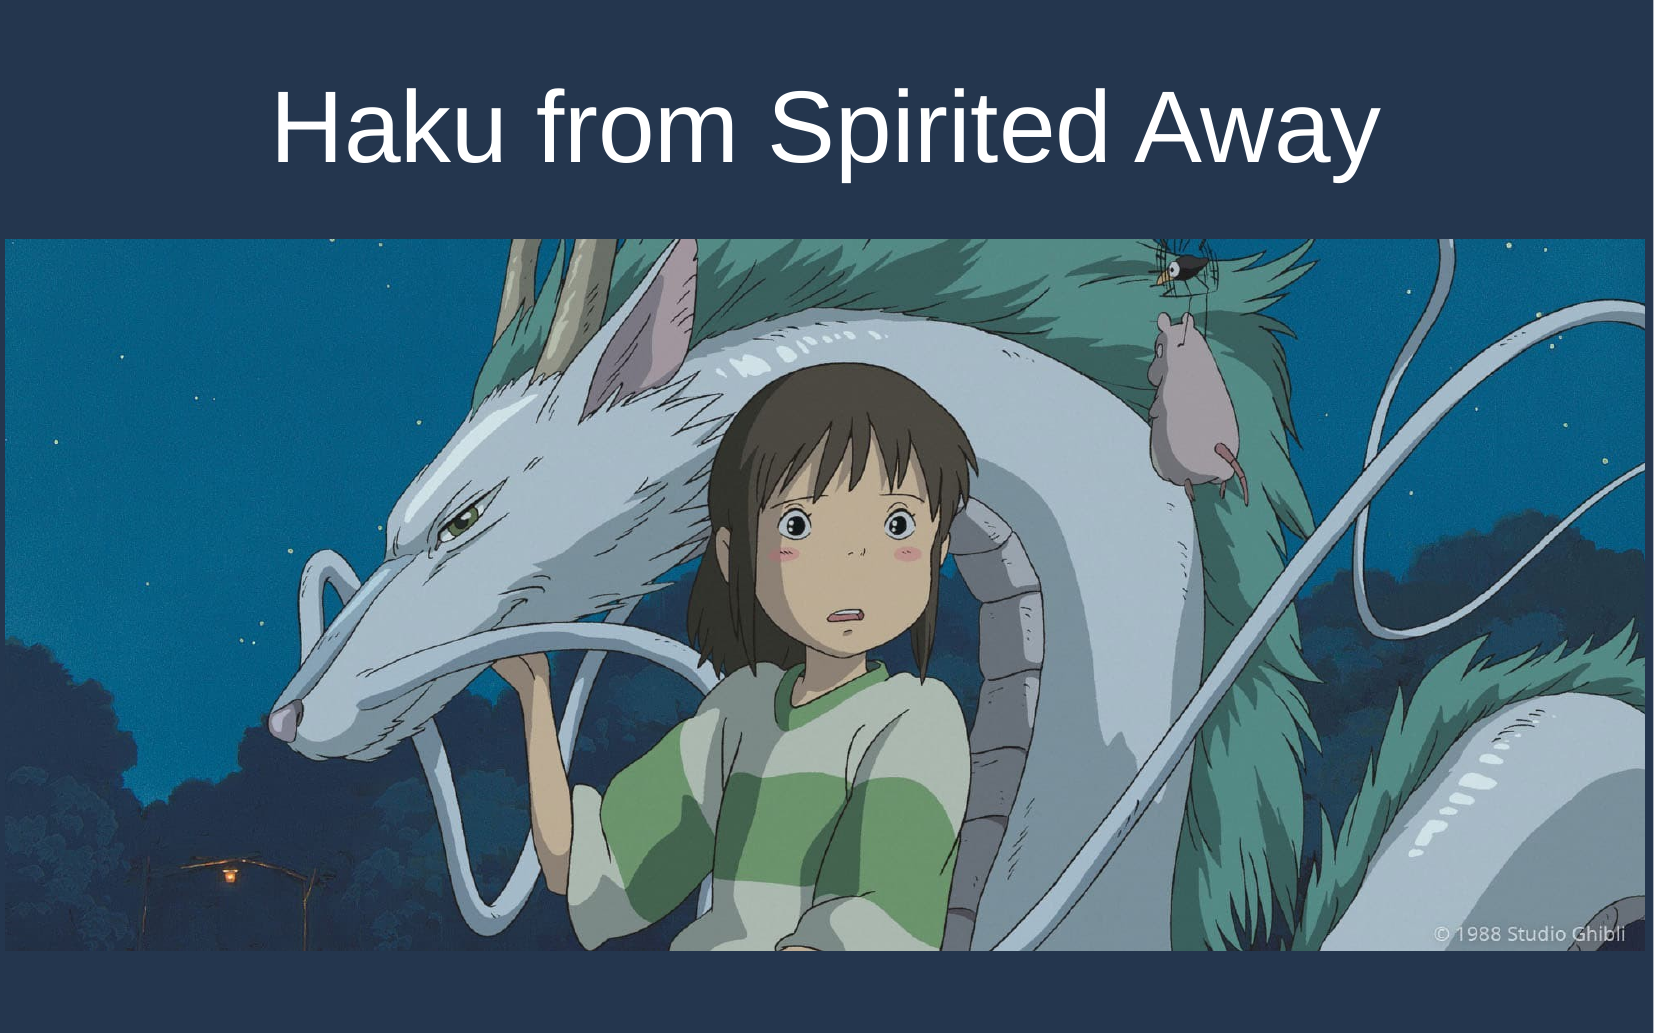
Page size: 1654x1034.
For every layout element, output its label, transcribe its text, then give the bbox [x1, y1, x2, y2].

picture [1600, 457, 1609, 465]
picture [1403, 285, 1411, 293]
picture [50, 440, 58, 446]
picture [1504, 239, 1512, 250]
picture [5, 239, 1645, 951]
picture [1546, 342, 1558, 353]
picture [1473, 405, 1480, 412]
picture [8, 583, 15, 598]
picture [1176, 239, 1188, 251]
picture [1545, 242, 1552, 251]
title Haku from Spirited Away [82, 41, 1571, 214]
picture [1198, 239, 1207, 254]
picture [415, 417, 423, 427]
